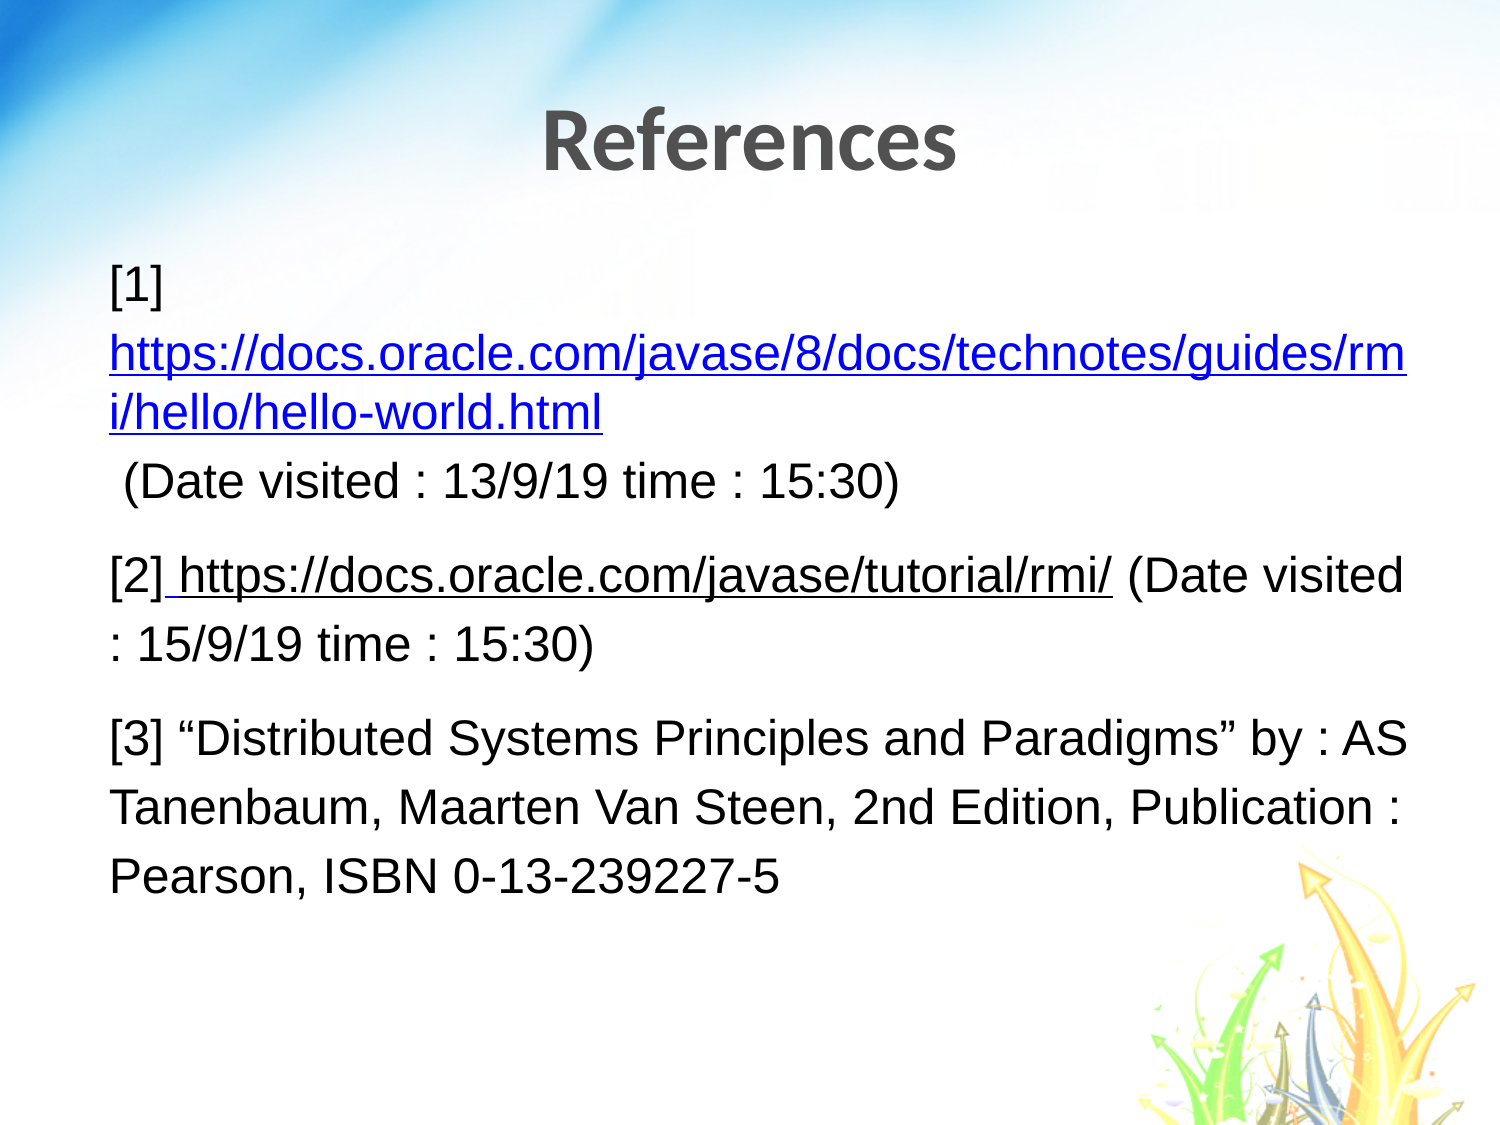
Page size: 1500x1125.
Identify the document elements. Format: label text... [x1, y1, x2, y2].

title References [75, 40, 1425, 228]
text_box [1]https://docs.oracle.com/javase/8/docs/technotes/guides/rmi/hello/hello-world.html (Date visited : 13/9/19 time : 15:30) [2] https://docs.oracle.com/javase/tutorial/rmi/ (Date visited : 15/9/19 time : 15:30) [3] “Distributed Systems Principles and Paradigms” by : AS Tanenbaum, Maarten Van Steen, 2nd Edition, Publication : Pearson, ISBN 0-13-239227-5 [93, 227, 1425, 956]
picture [0, 0, 1500, 409]
picture [1136, 845, 1477, 1125]
